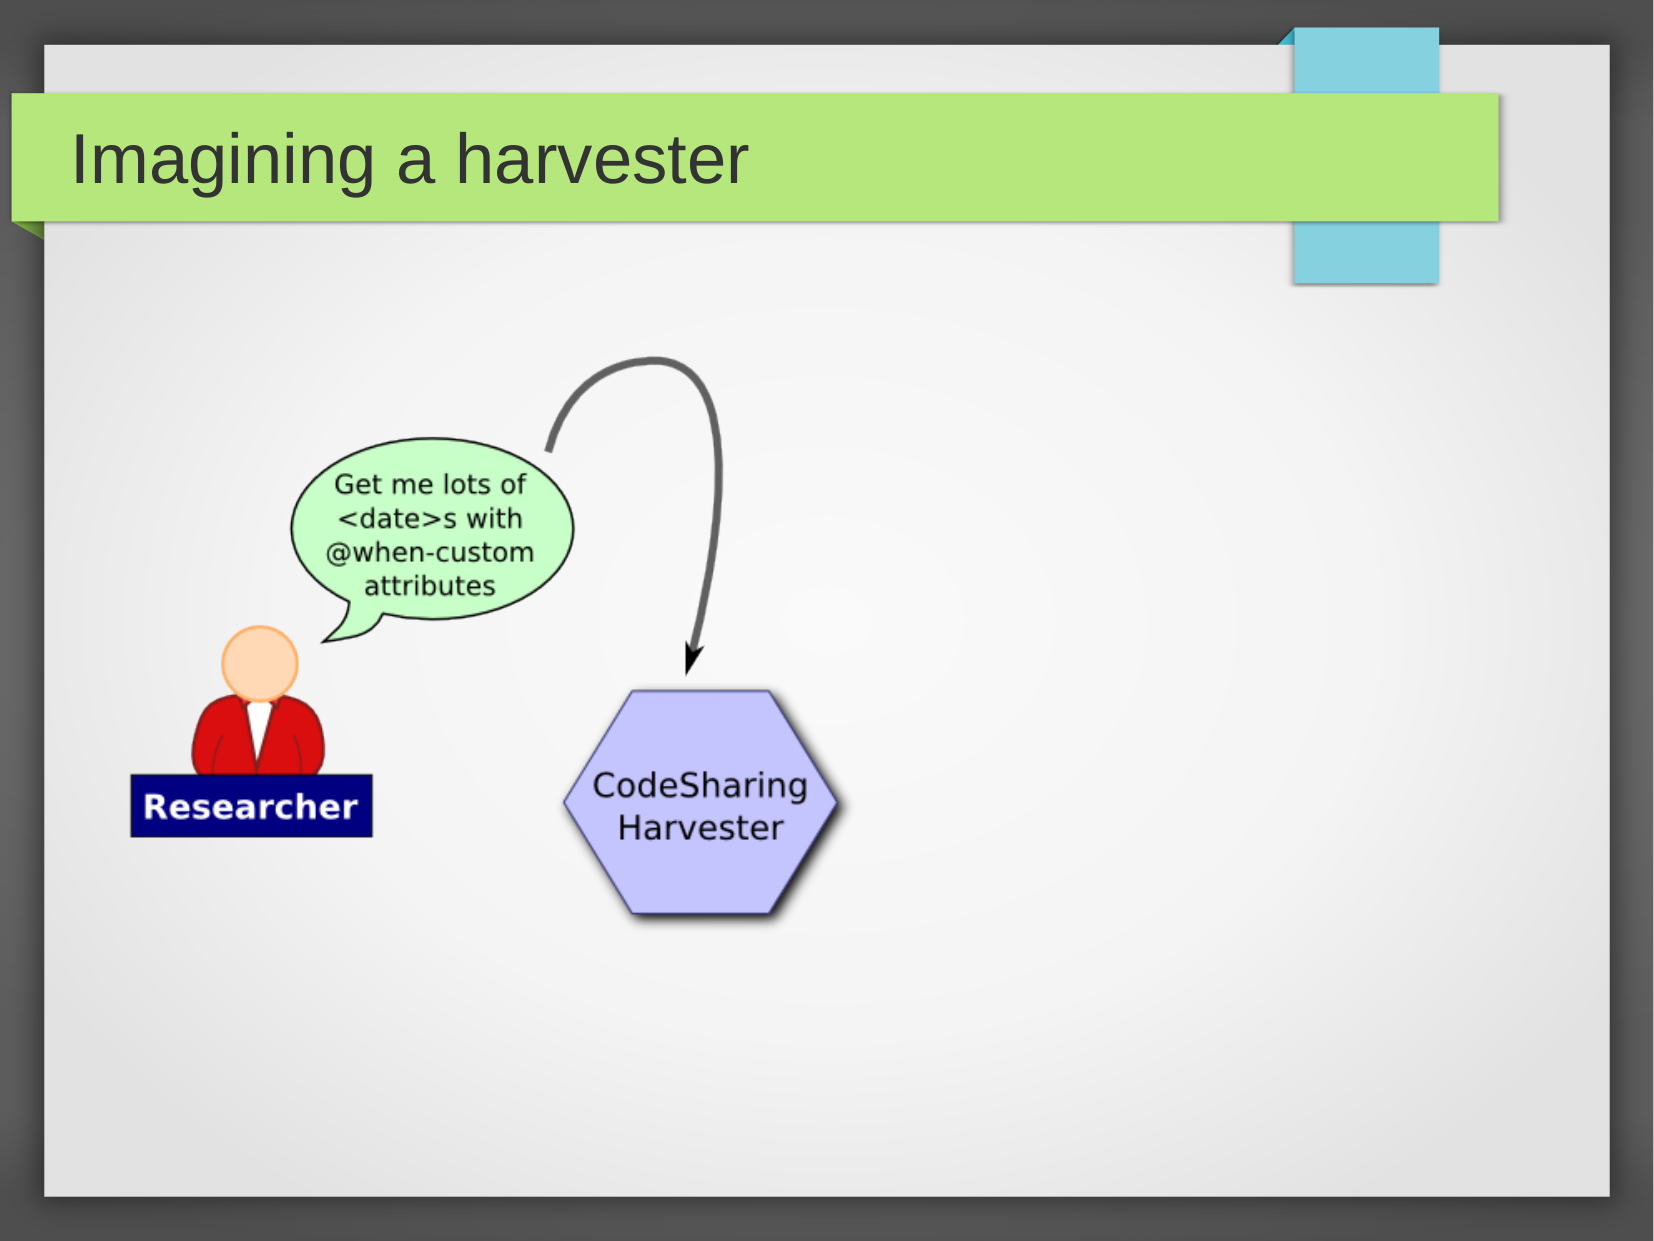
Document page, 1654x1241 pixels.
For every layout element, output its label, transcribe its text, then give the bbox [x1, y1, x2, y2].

picture [0, 0, 1654, 1241]
title Imagining a harvester [70, 106, 1229, 213]
